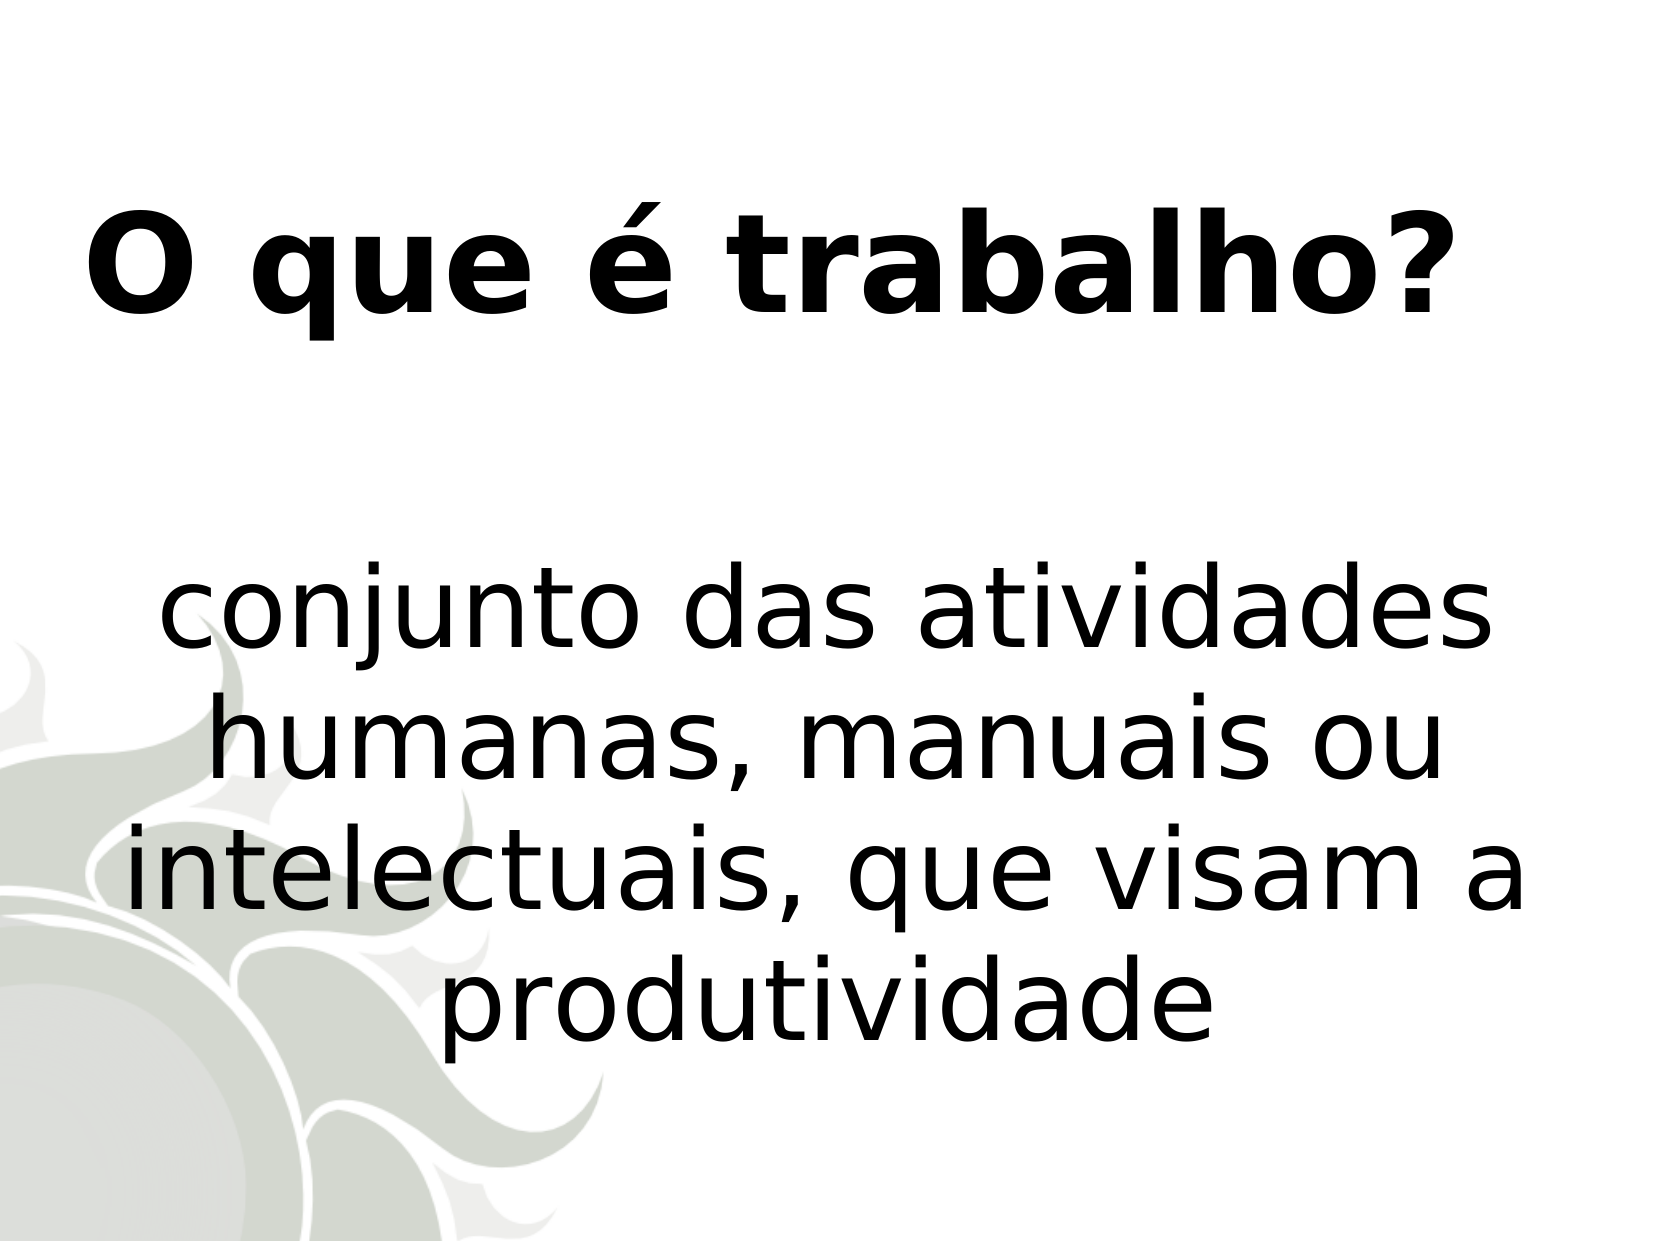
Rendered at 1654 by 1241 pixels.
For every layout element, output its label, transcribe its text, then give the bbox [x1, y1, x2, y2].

title O que é trabalho? [82, 161, 1571, 369]
subtitle conjunto das atividades humanas, manuais ou intelectuais, que visam a produtividade [82, 501, 1571, 1109]
picture [0, 555, 644, 1241]
